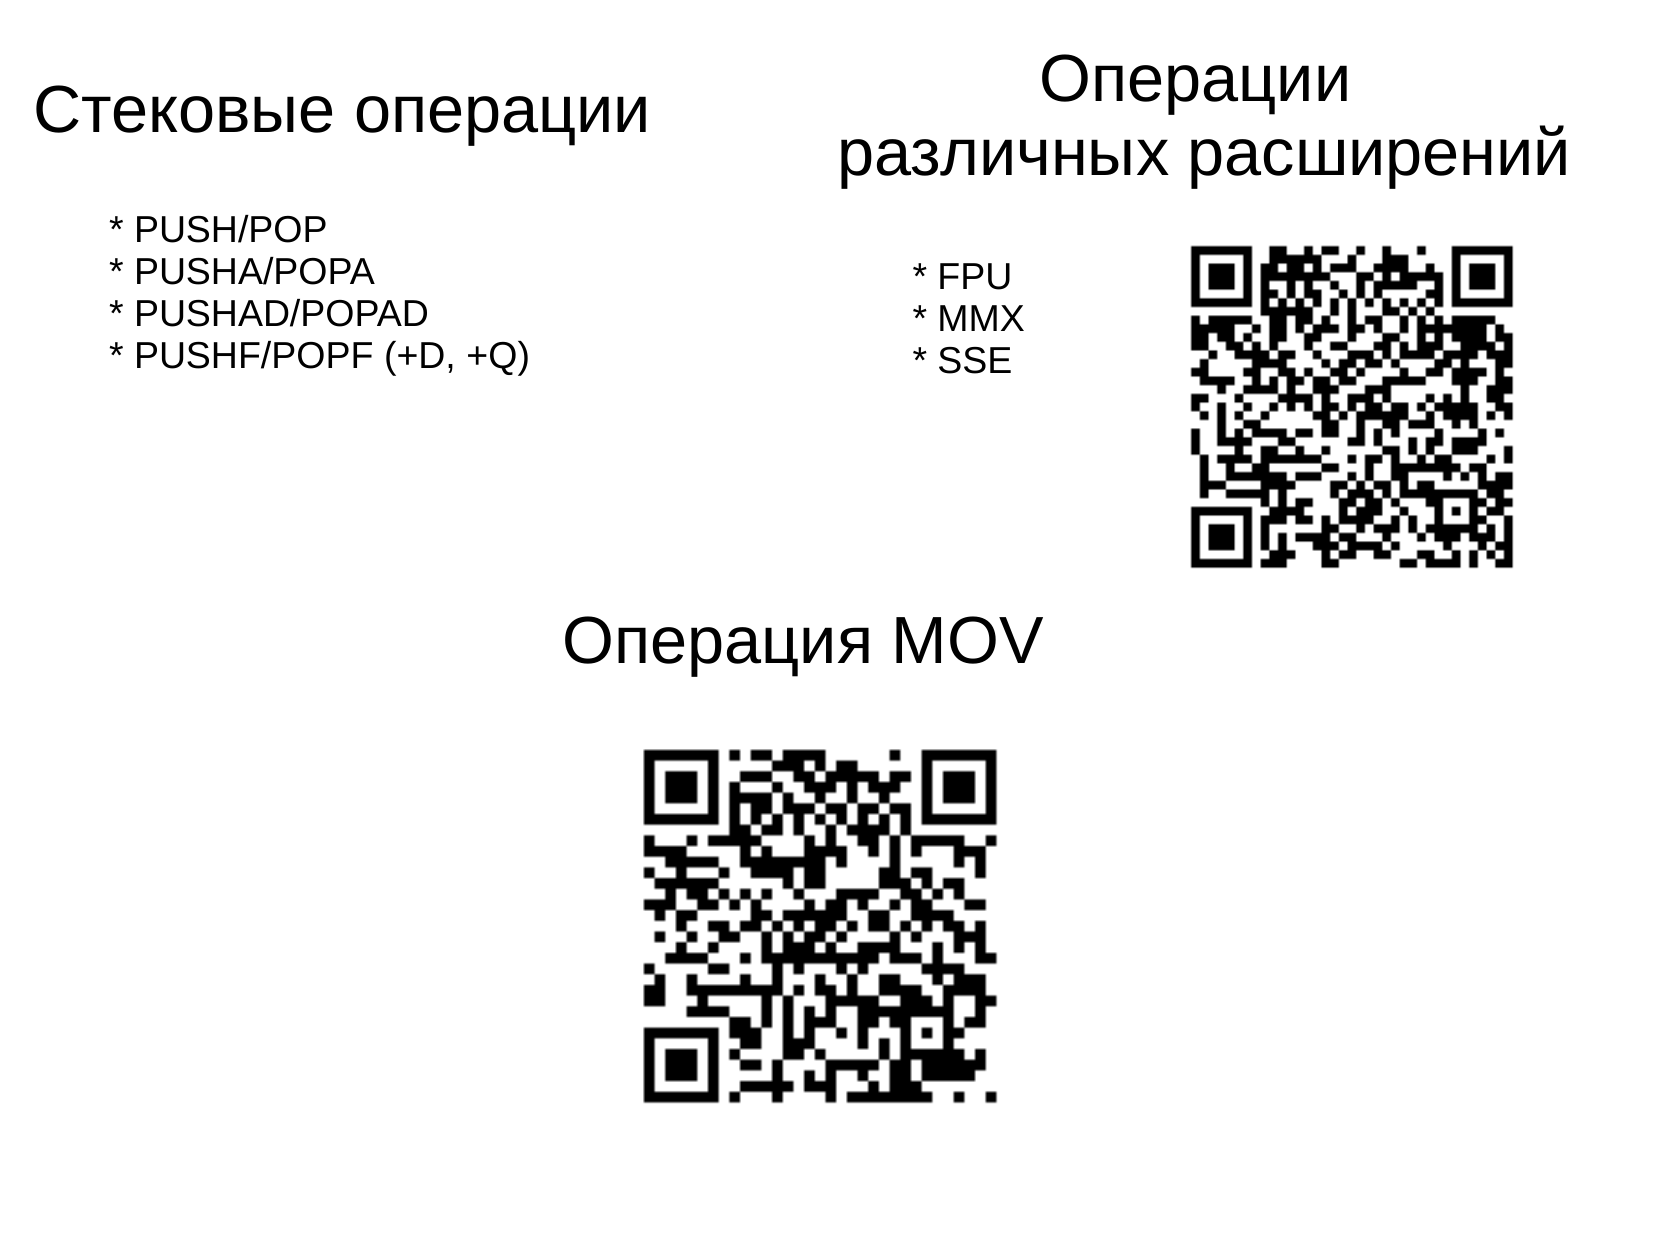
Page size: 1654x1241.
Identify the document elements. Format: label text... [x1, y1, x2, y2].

picture [1157, 212, 1548, 572]
text_box * FPU * MMX * SSE [897, 248, 1040, 429]
title Операция MOV [59, 572, 1548, 709]
title Стековые операции [0, 5, 1087, 213]
picture [602, 708, 1040, 1146]
text_box * PUSH/POP * PUSHA/POPA * PUSHAD/POPAD * PUSHF/POPF (+D, +Q) [94, 200, 546, 382]
title Операции различных расширений [460, 11, 1654, 219]
